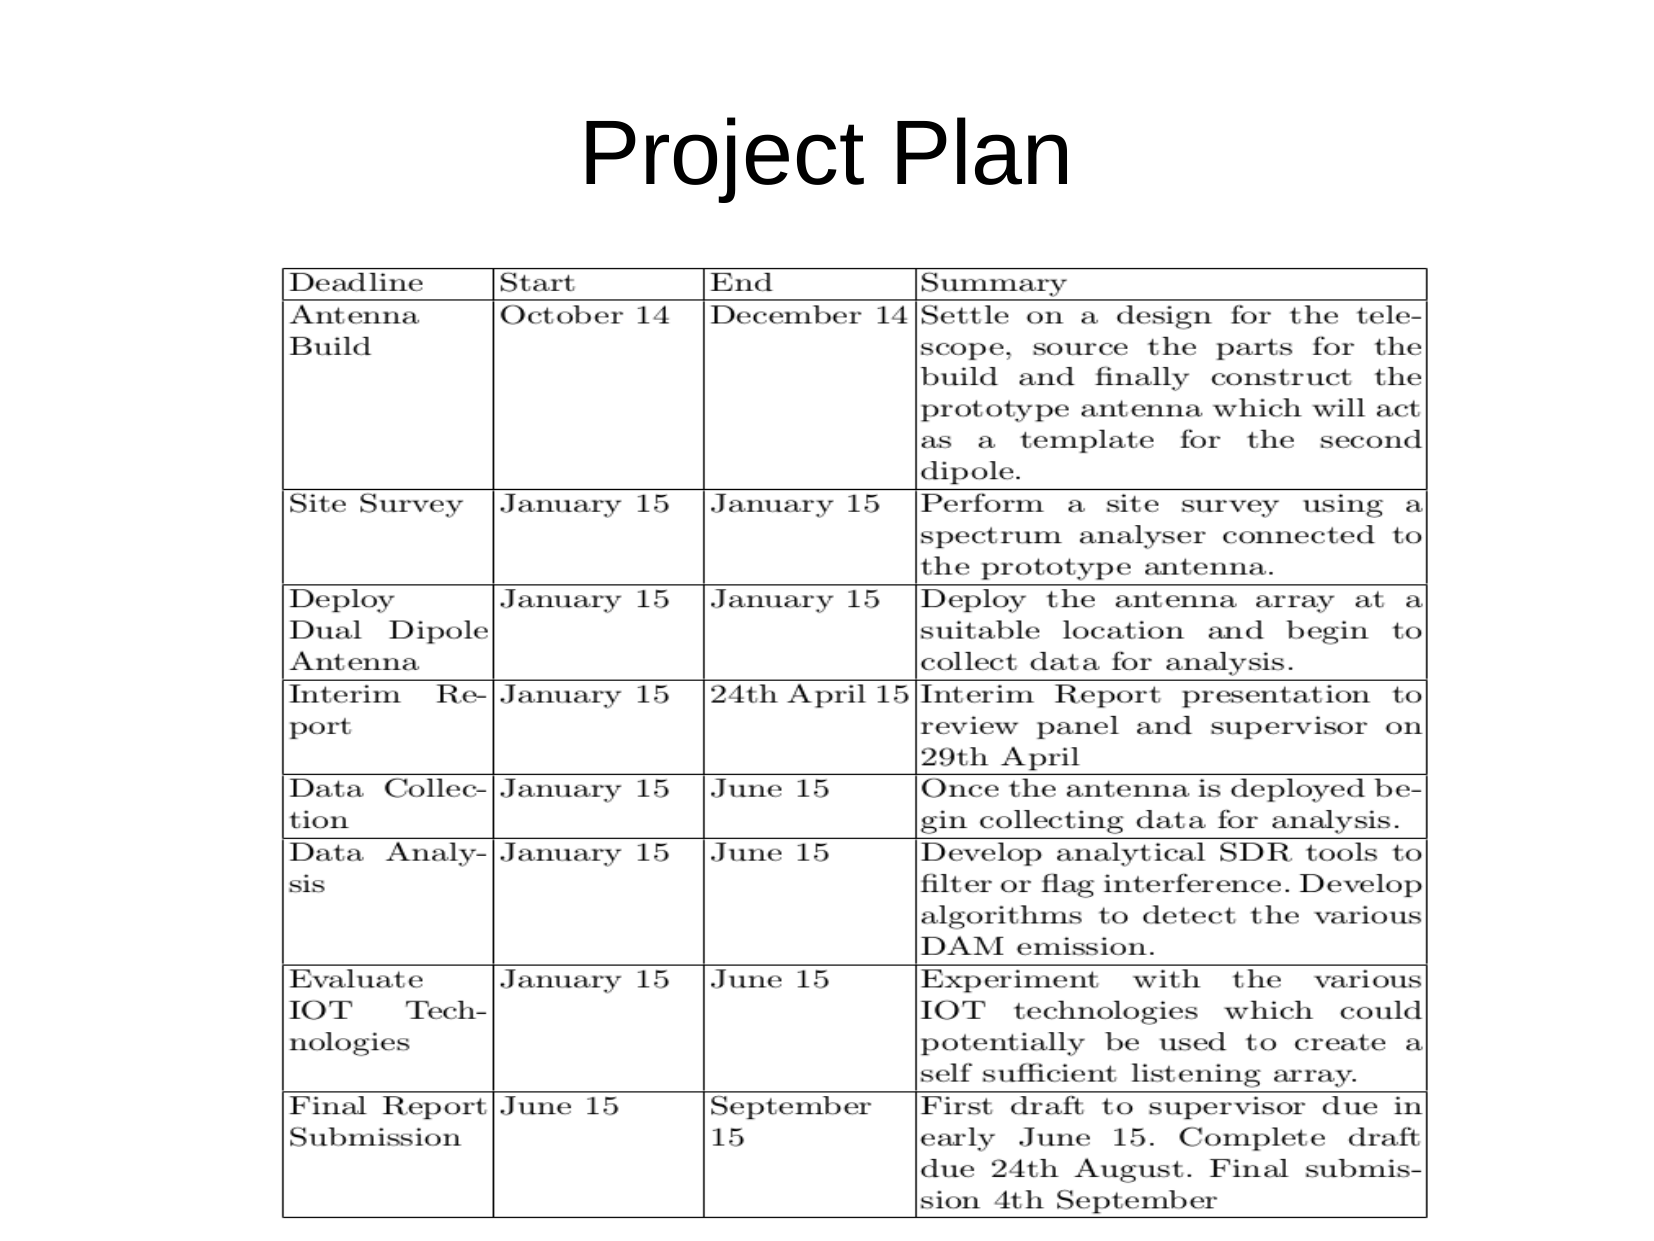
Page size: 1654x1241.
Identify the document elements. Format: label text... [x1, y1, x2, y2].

picture [271, 256, 1441, 1229]
title Project Plan [82, 49, 1571, 257]
